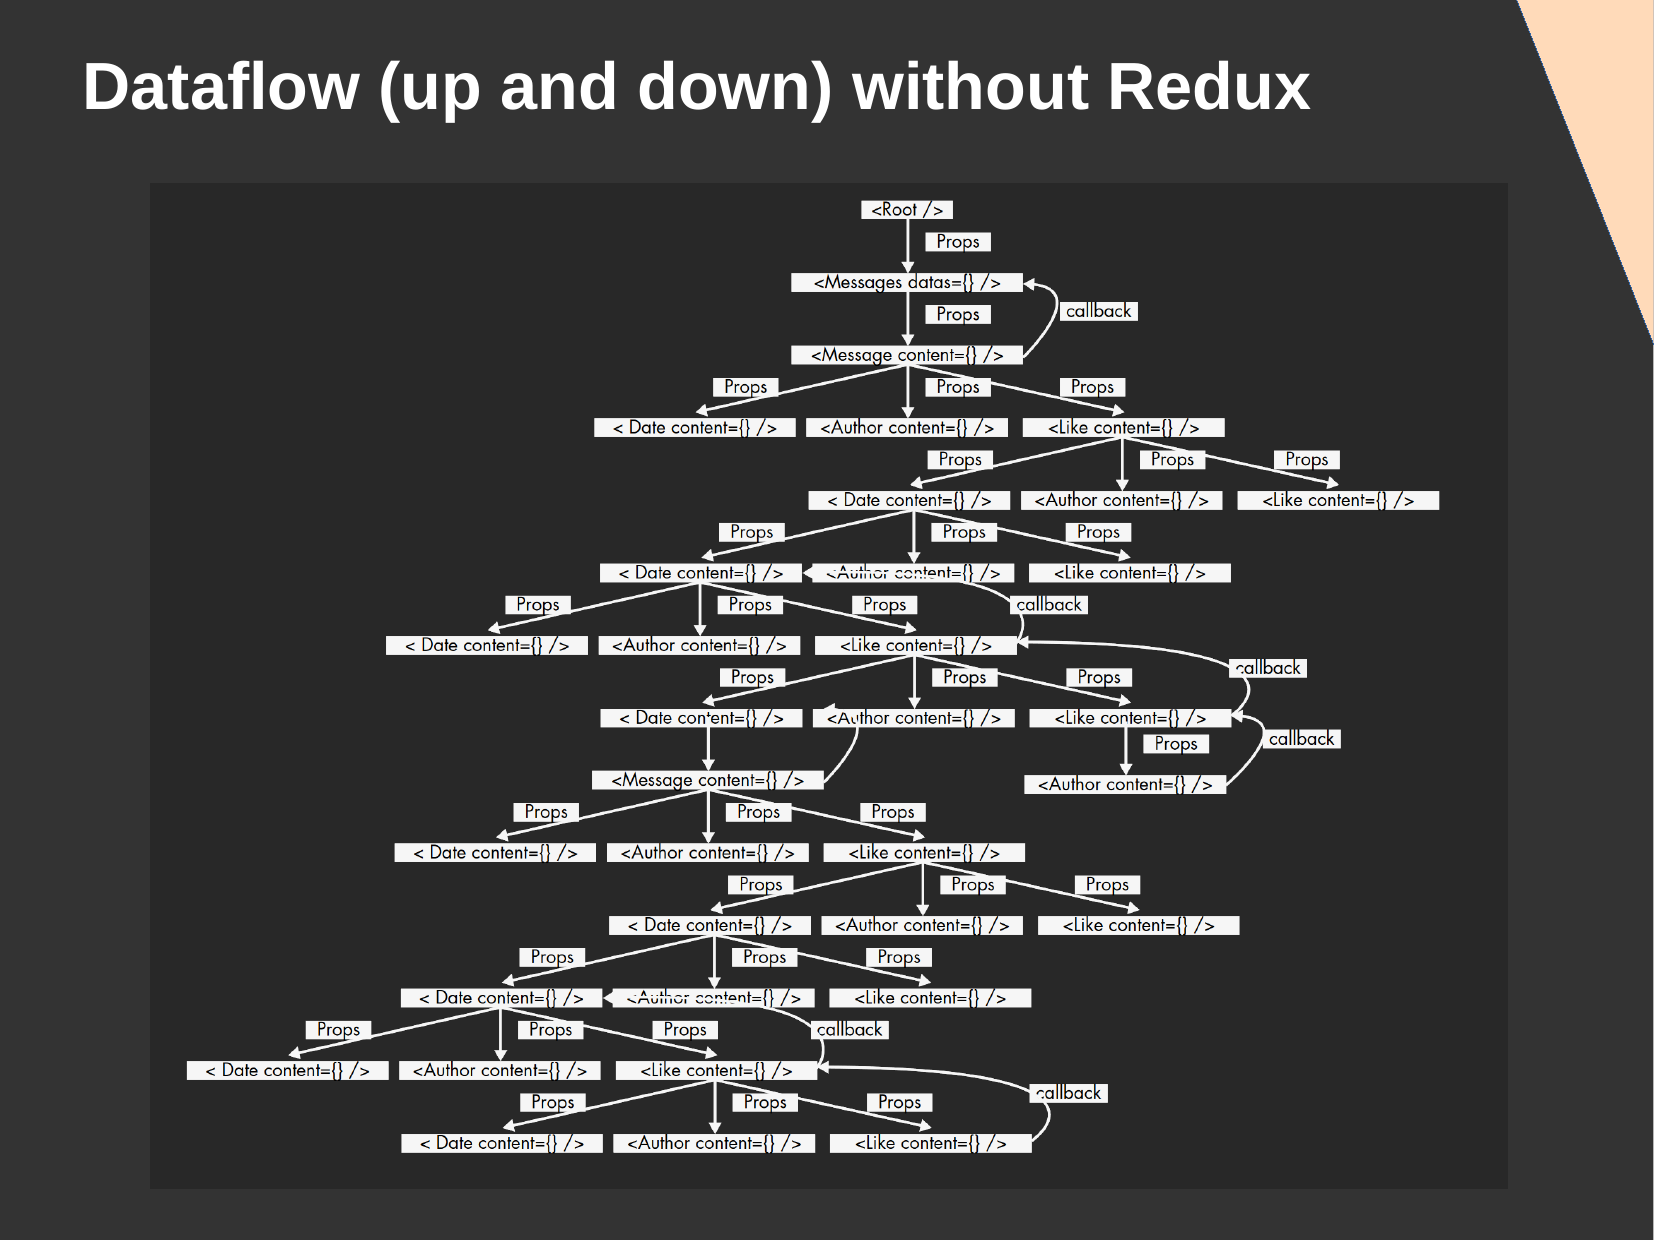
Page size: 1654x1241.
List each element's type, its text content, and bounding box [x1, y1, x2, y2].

picture [150, 183, 1508, 1189]
text_box [1516, 0, 1654, 345]
title Dataflow (up and down) without Redux [82, 49, 1366, 199]
